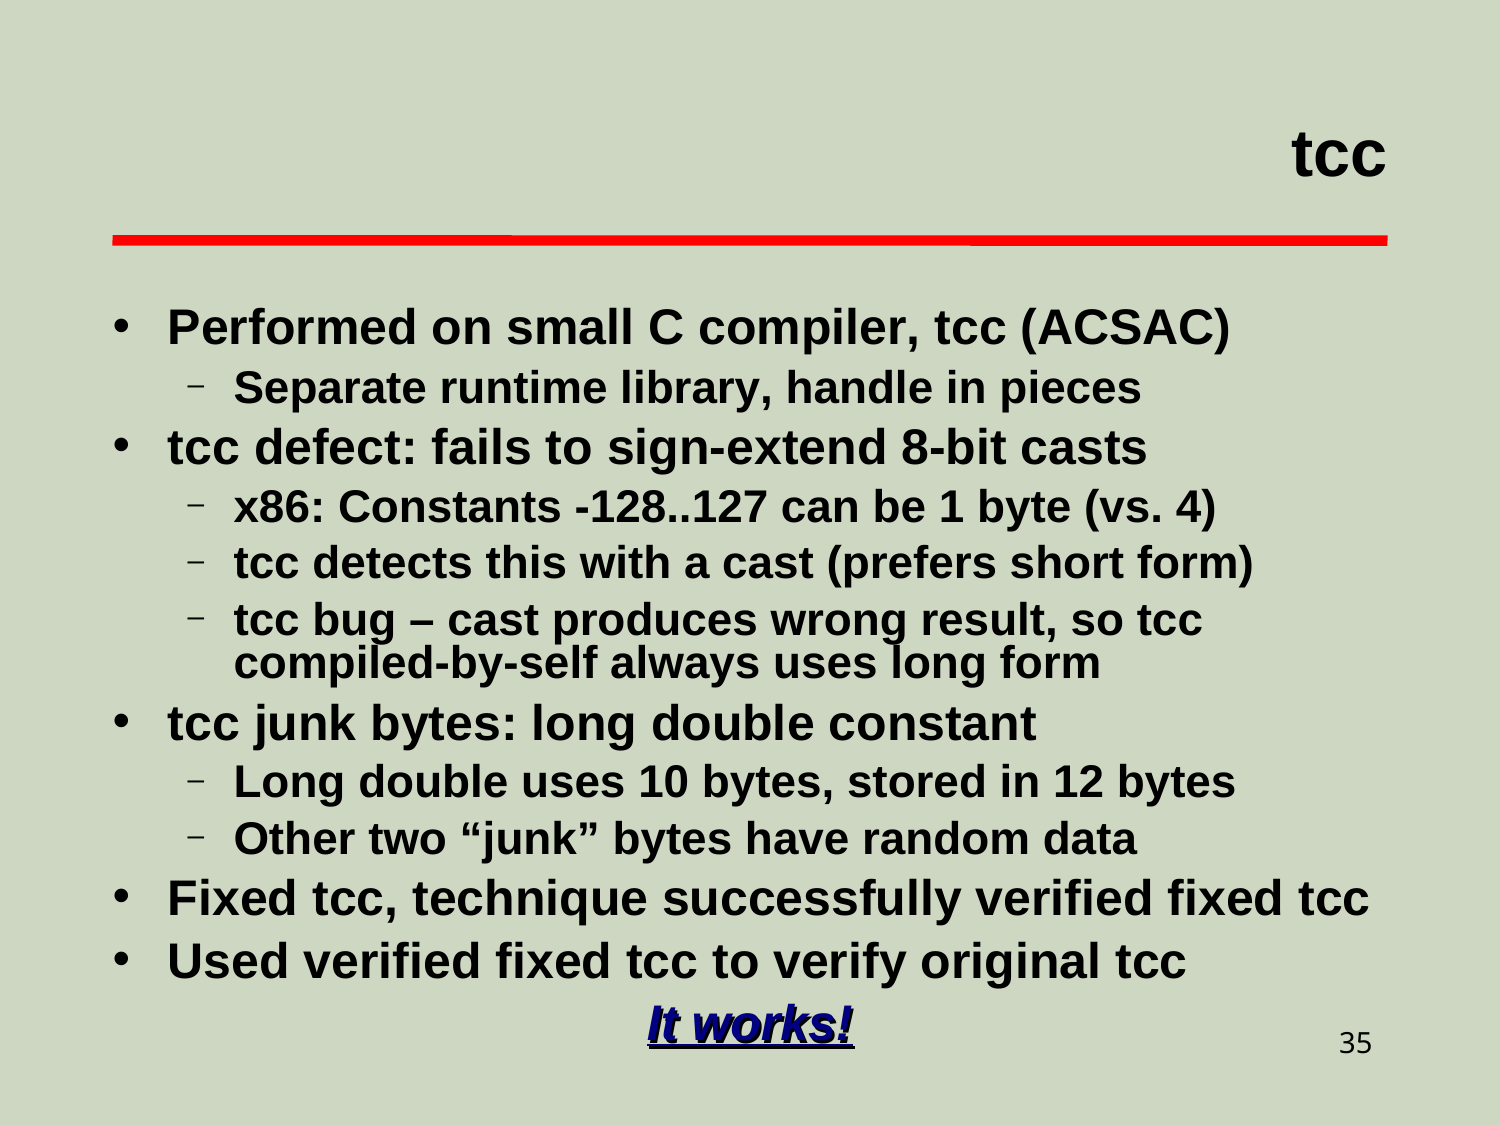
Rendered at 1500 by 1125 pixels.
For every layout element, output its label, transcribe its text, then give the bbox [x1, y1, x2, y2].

title tcc [125, 117, 1388, 192]
list Performed on small C compiler, tcc (ACSAC) Separate runtime library, handle in pieces tcc defect: fails to sign-extend 8-bit casts x86: Constants -128..127 can be 1 byte (vs. 4) tcc detects this with a cast (prefers short form) tcc bug – cast produces wrong result, so tcc compiled-by-self always uses long form tcc junk bytes: long double constant Long double uses 10 bytes, stored in 12 bytes Other two “junk” bytes have random data Fixed tcc, technique successfully verified fixed tcc Used verified fixed tcc to verify original tcc It works! [112, 299, 1388, 1079]
